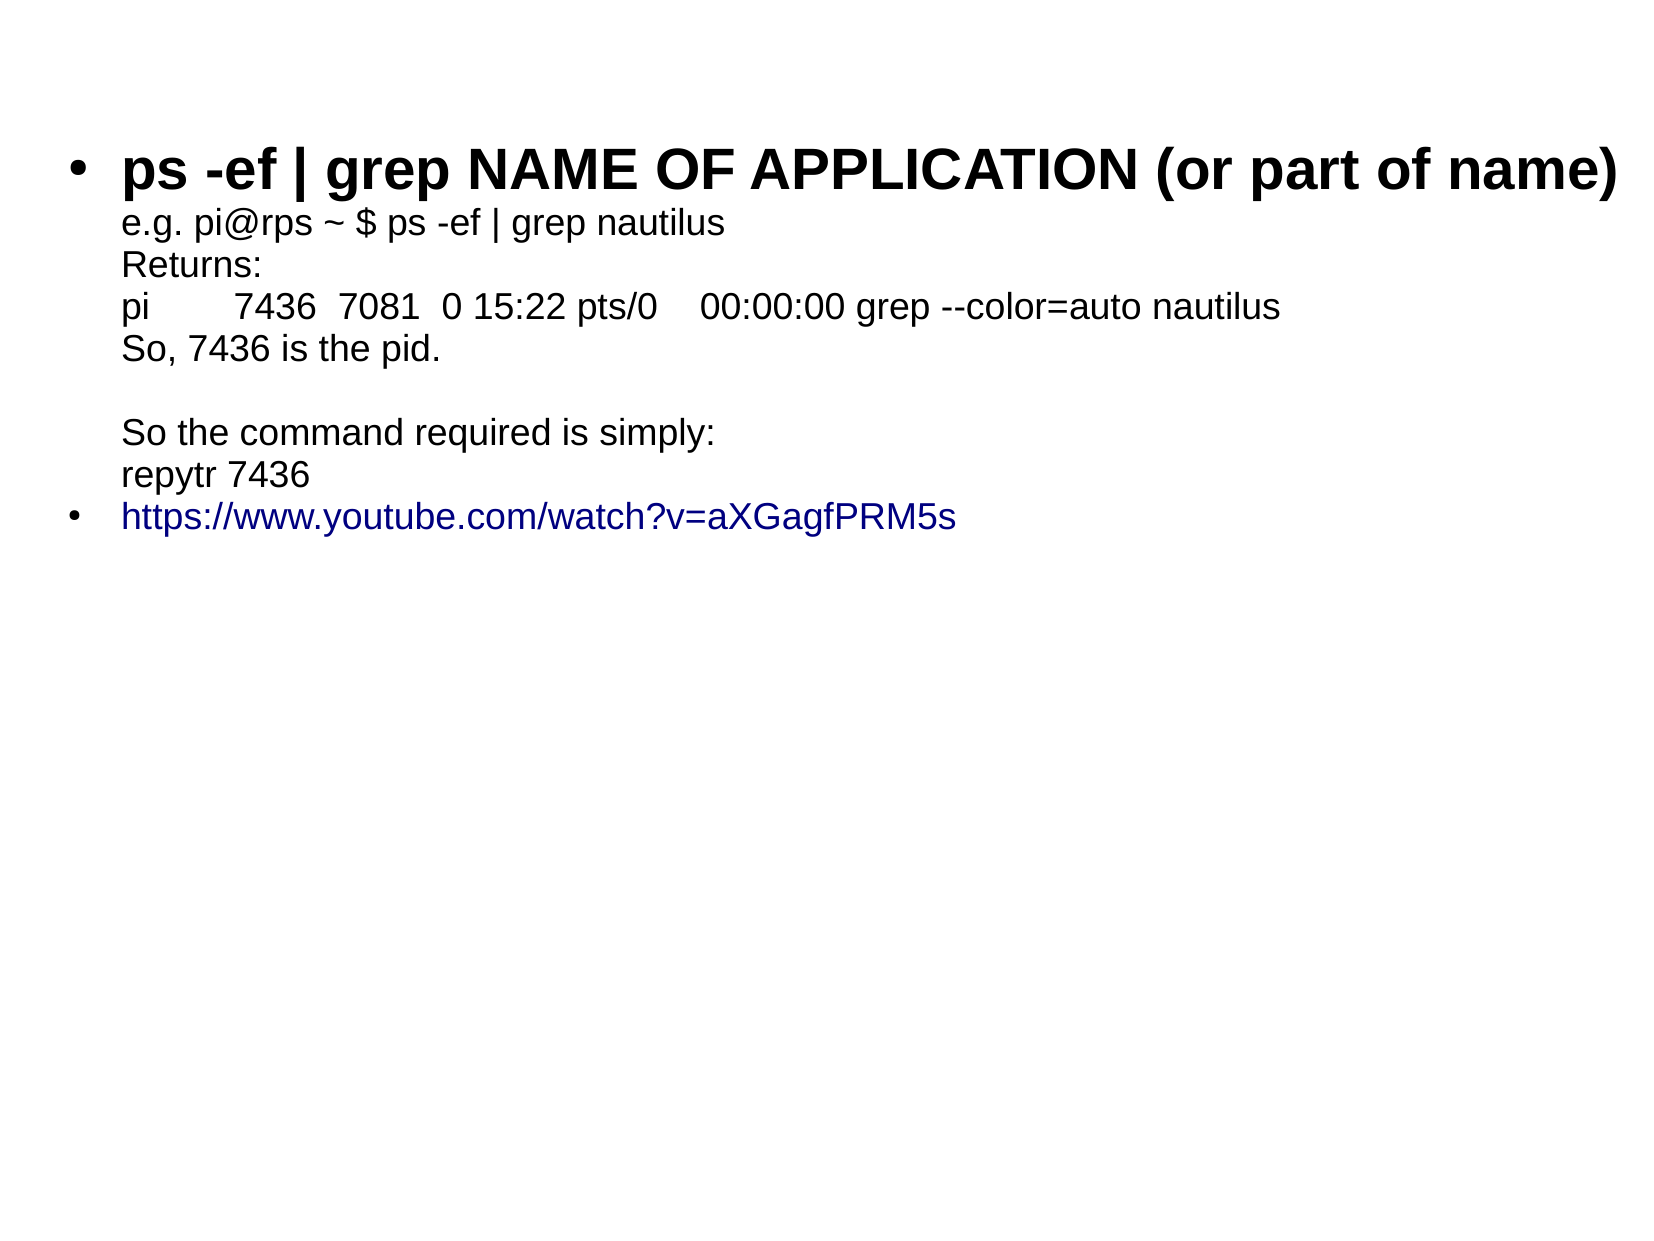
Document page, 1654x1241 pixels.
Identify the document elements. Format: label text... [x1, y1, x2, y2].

text_box ps -ef | grep NAME OF APPLICATION (or part of name) e.g. pi@rps ~ $ ps -ef | grep nautilus Returns: pi 7436 7081 0 15:22 pts/0 00:00:00 grep --color=auto nautilus So, 7436 is the pid. So the command required is simply: repytr 7436 https://www.youtube.com/watch?v=aXGagfPRM5s [35, 64, 1639, 721]
